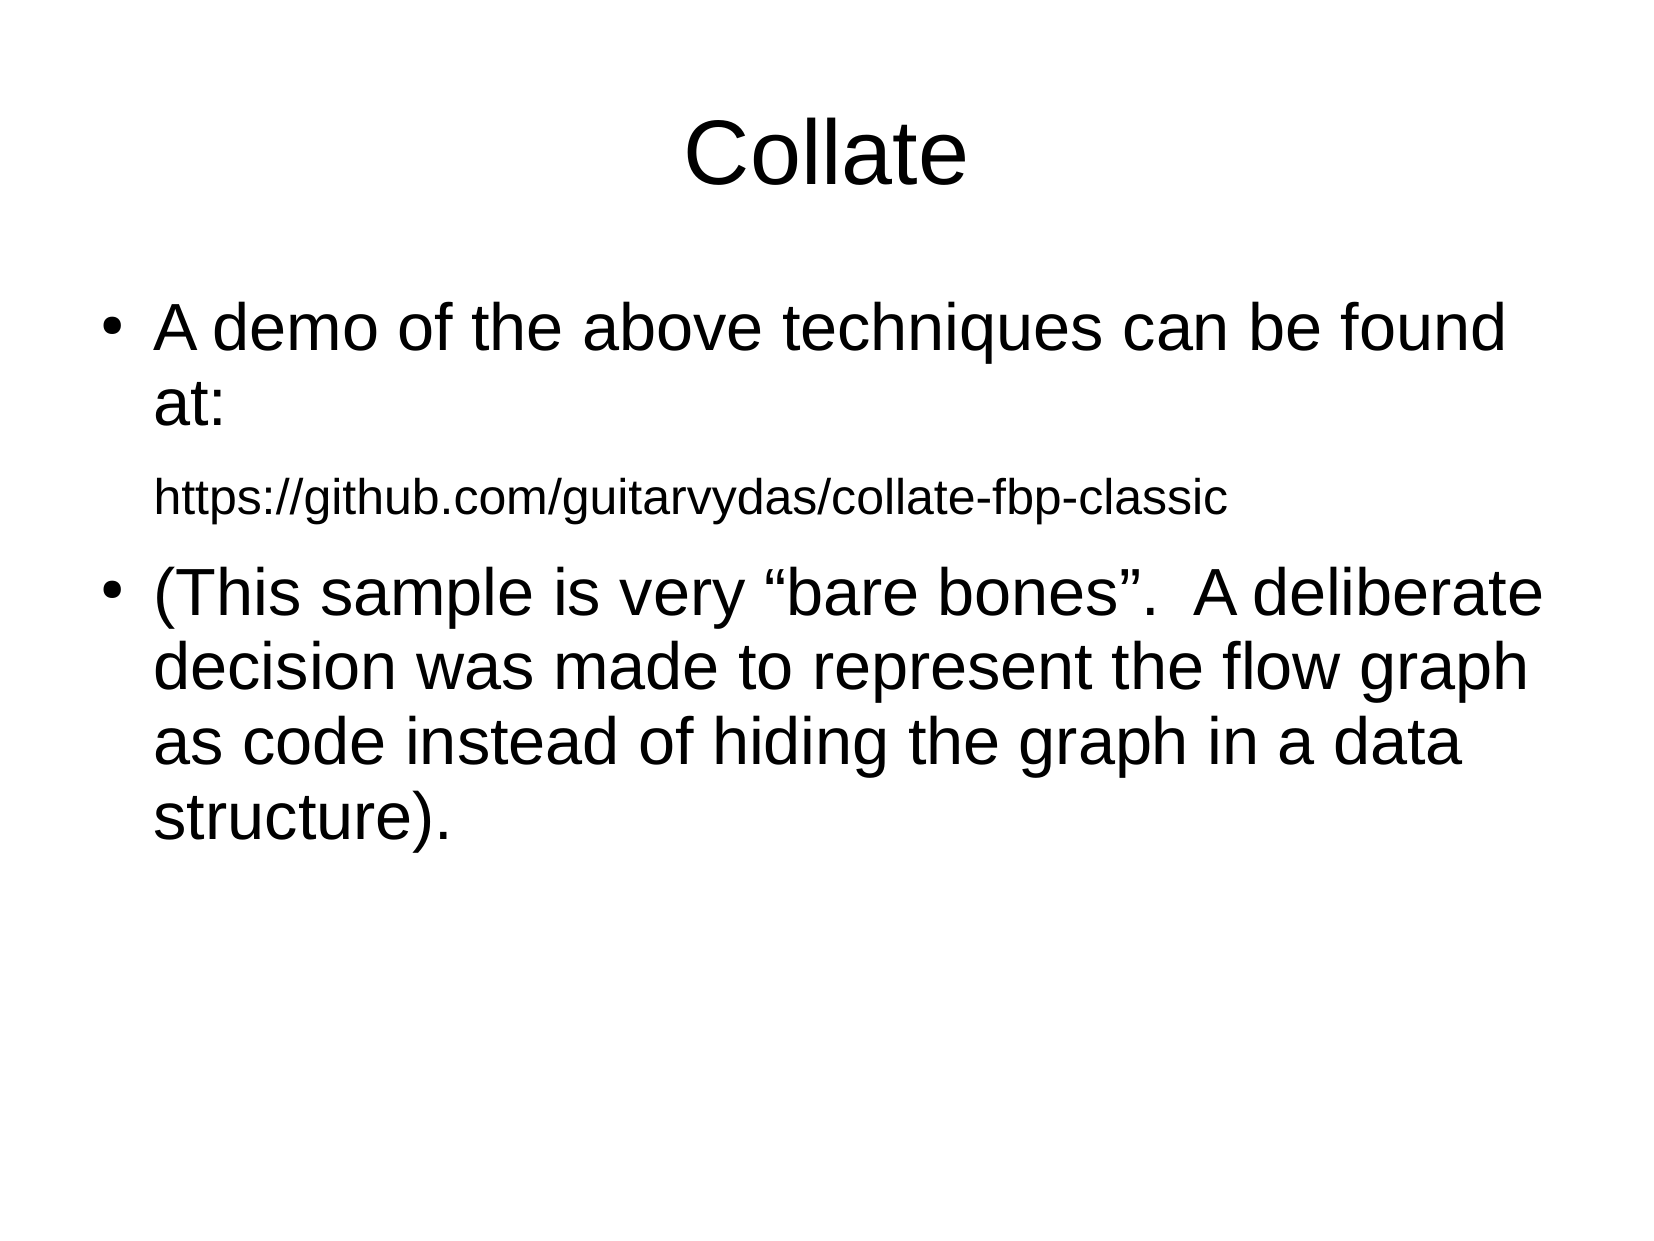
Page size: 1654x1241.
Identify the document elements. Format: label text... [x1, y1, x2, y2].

title Collate [82, 49, 1571, 257]
list A demo of the above techniques can be found at: https://github.com/guitarvydas/collate-fbp-classic (This sample is very “bare bones”. A deliberate decision was made to represent the flow graph as code instead of hiding the graph in a data structure). [82, 290, 1571, 1010]
